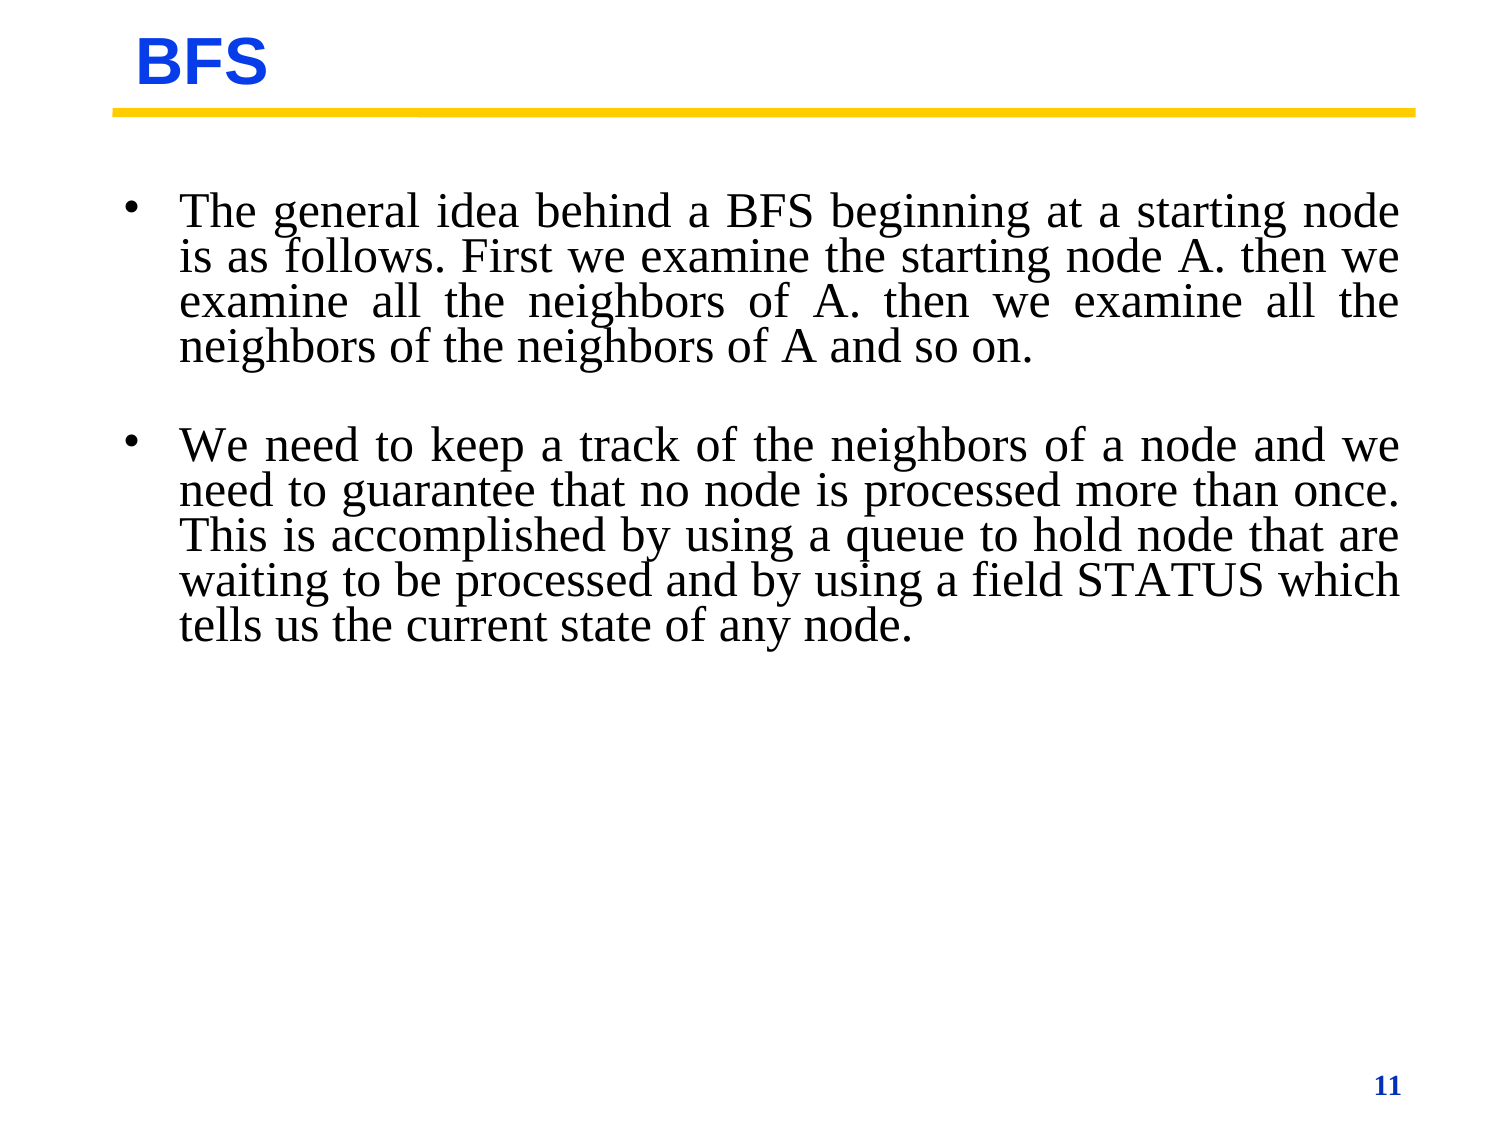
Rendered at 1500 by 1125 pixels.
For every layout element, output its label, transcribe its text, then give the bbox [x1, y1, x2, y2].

list The general idea behind a BFS beginning at a starting node is as follows. First we examine the starting node A. then we examine all the neighbors of A. then we examine all the neighbors of the neighbors of A and so on. We need to keep a track of the neighbors of a node and we need to guarantee that no node is processed more than once. This is accomplished by using a queue to hold node that are waiting to be processed and by using a field STATUS which tells us the current state of any node. [112, 187, 1412, 847]
title BFS [124, 24, 493, 164]
